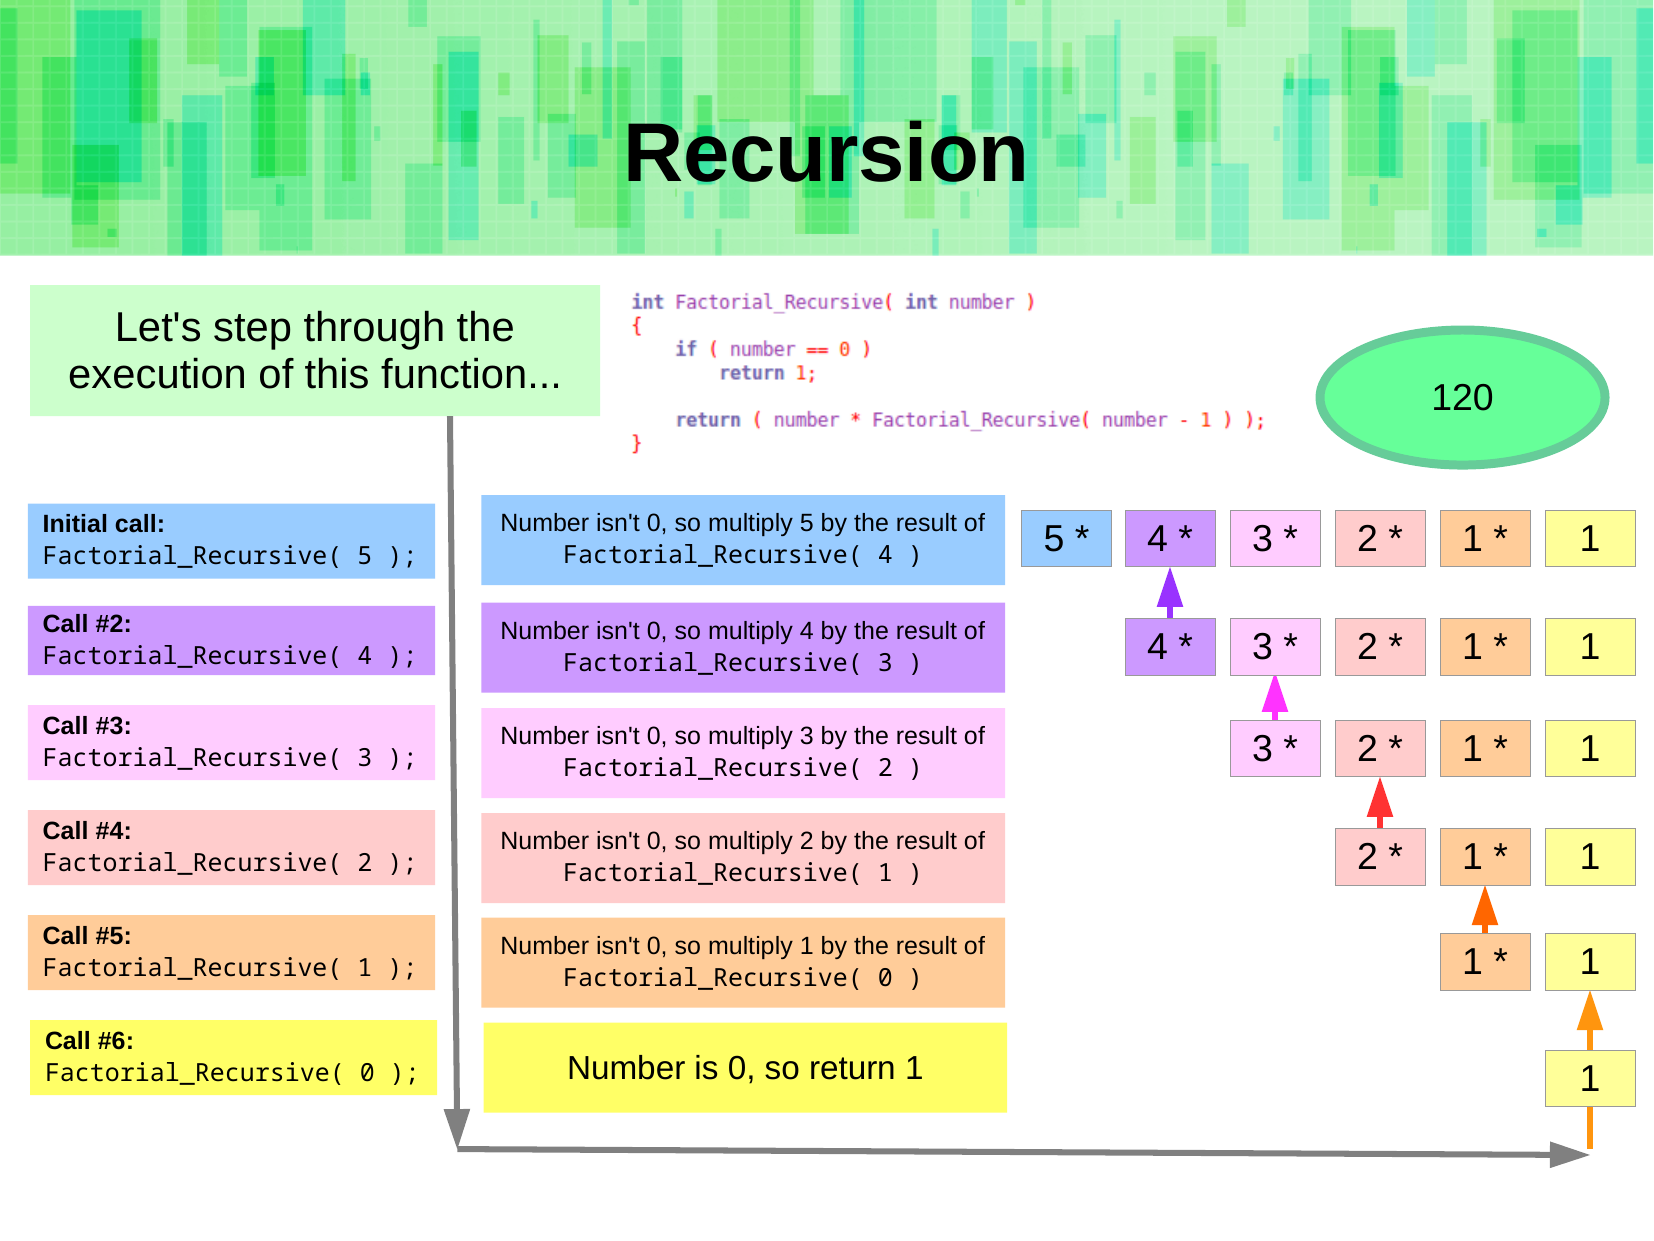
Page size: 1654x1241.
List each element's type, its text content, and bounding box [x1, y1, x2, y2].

text_box Number isn't 0, so multiply 1 by the result of Factorial_Recursive( 0 ) [481, 917, 1006, 1008]
text_box Call #5: Factorial_Recursive( 1 ); [27, 915, 436, 991]
title Recursion [82, 49, 1571, 257]
text_box 1 * [1440, 828, 1531, 886]
text_box 3 * [1230, 720, 1321, 777]
text_box 2 * [1335, 720, 1426, 777]
text_box 1 [1545, 720, 1636, 777]
text_box Number is 0, so return 1 [483, 1022, 1008, 1113]
text_box 2 * [1335, 510, 1426, 567]
text_box 4 * [1125, 618, 1216, 676]
text_box Call #3: Factorial_Recursive( 3 ); [27, 705, 436, 781]
text_box Number isn't 0, so multiply 5 by the result of Factorial_Recursive( 4 ) [481, 495, 1006, 586]
text_box 1 [1545, 510, 1636, 567]
text_box Initial call: Factorial_Recursive( 5 ); [27, 503, 436, 579]
text_box 1 [1545, 933, 1636, 991]
text_box 1 [1545, 1050, 1636, 1107]
text_box 3 * [1230, 510, 1321, 567]
text_box Call #2: Factorial_Recursive( 4 ); [27, 605, 436, 676]
text_box 4 * [1125, 510, 1216, 567]
text_box 1 [1545, 618, 1636, 676]
text_box 1 * [1440, 618, 1531, 676]
text_box 5 * [1021, 510, 1112, 567]
text_box Number isn't 0, so multiply 2 by the result of Factorial_Recursive( 1 ) [481, 813, 1006, 904]
text_box 1 [1545, 828, 1636, 886]
text_box Number isn't 0, so multiply 3 by the result of Factorial_Recursive( 2 ) [481, 708, 1006, 799]
text_box 2 * [1335, 618, 1426, 676]
text_box 3 * [1230, 618, 1321, 676]
text_box 1 * [1440, 933, 1531, 991]
text_box Let's step through the execution of this function... [30, 285, 601, 417]
text_box 2 * [1335, 828, 1426, 886]
text_box 120 [1320, 330, 1606, 466]
text_box Number isn't 0, so multiply 4 by the result of Factorial_Recursive( 3 ) [481, 602, 1006, 693]
picture [0, 0, 1654, 1241]
text_box 1 * [1440, 720, 1531, 777]
text_box 1 * [1440, 510, 1531, 567]
text_box Call #4: Factorial_Recursive( 2 ); [27, 810, 436, 886]
text_box Call #6: Factorial_Recursive( 0 ); [30, 1020, 438, 1096]
